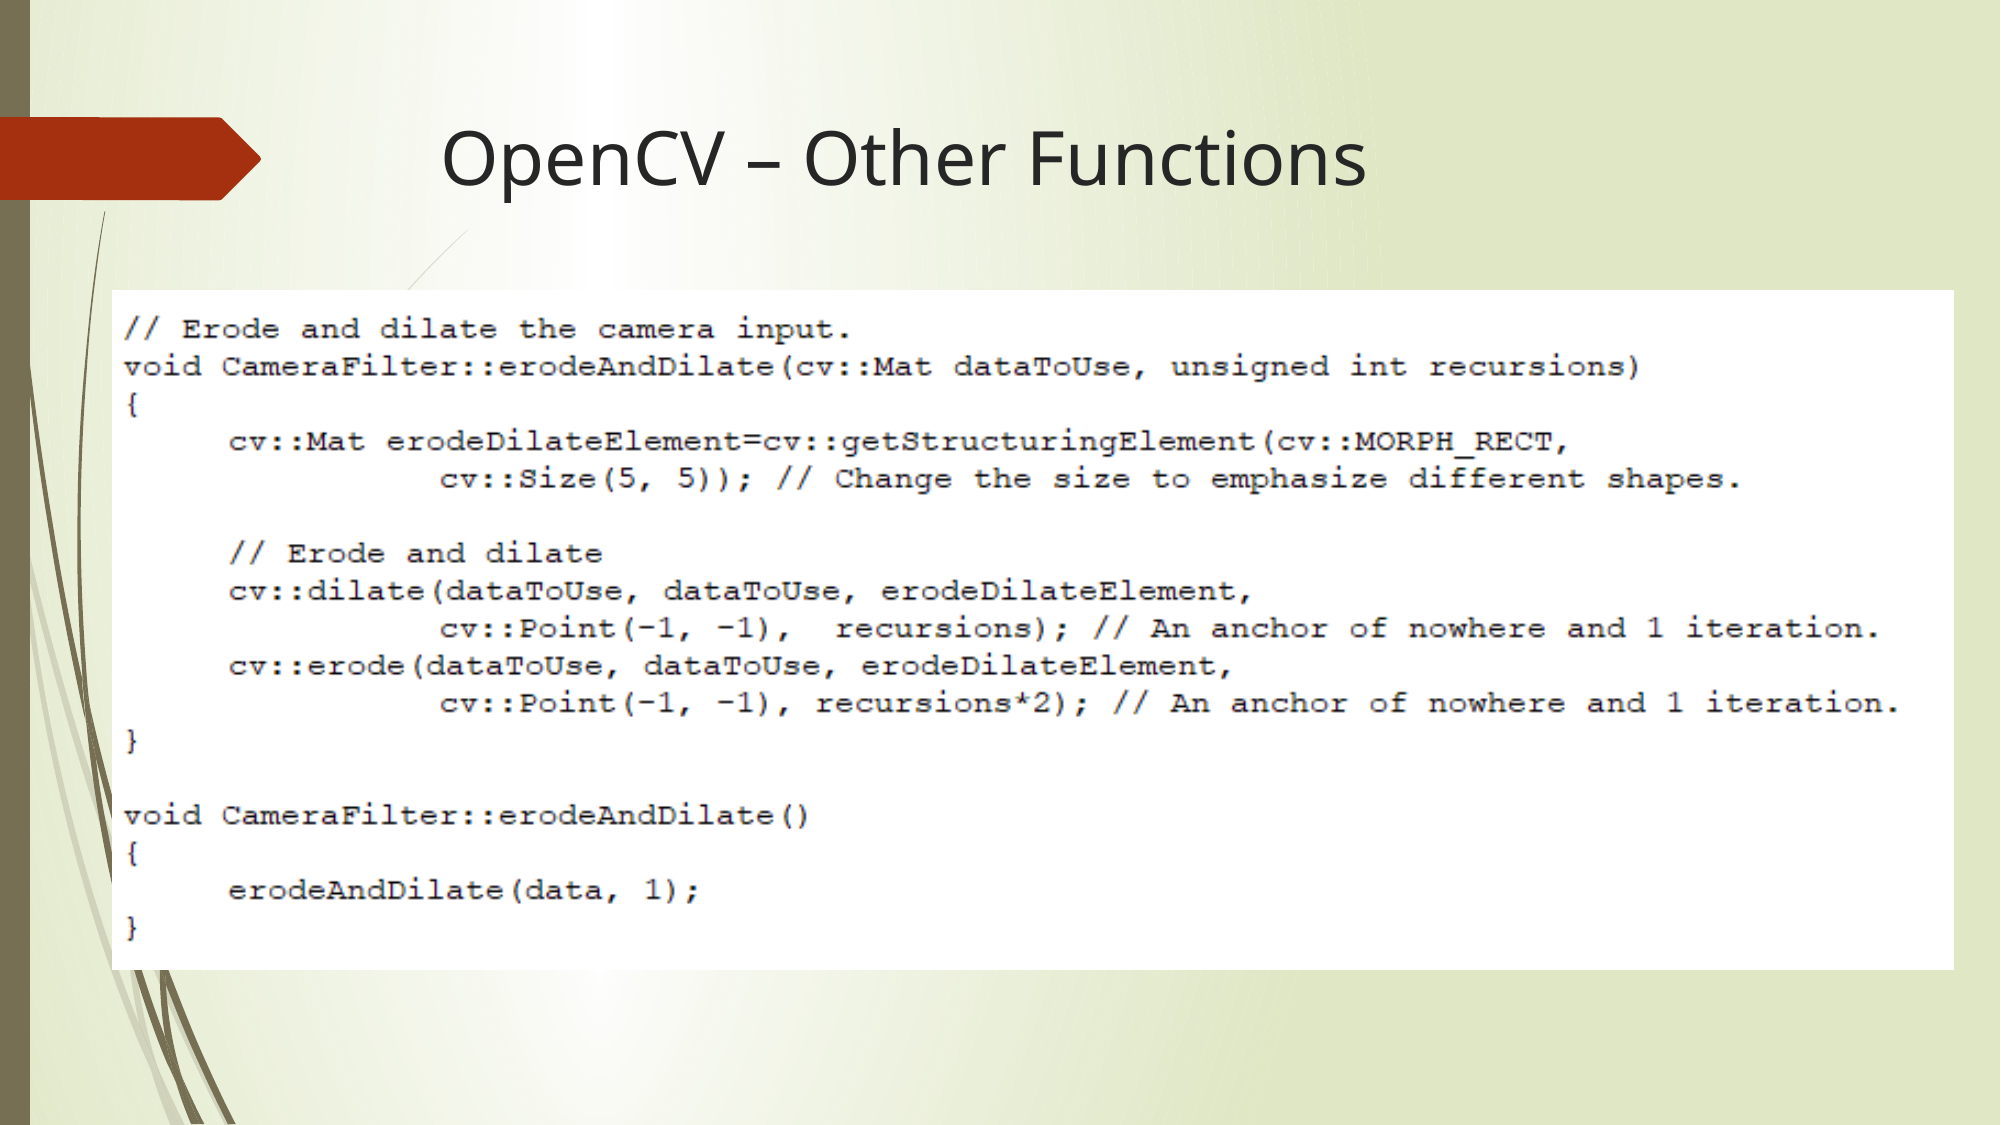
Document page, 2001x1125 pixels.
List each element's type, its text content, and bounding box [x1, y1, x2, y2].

picture [112, 290, 1954, 970]
title OpenCV – Other Functions [425, 102, 1888, 290]
